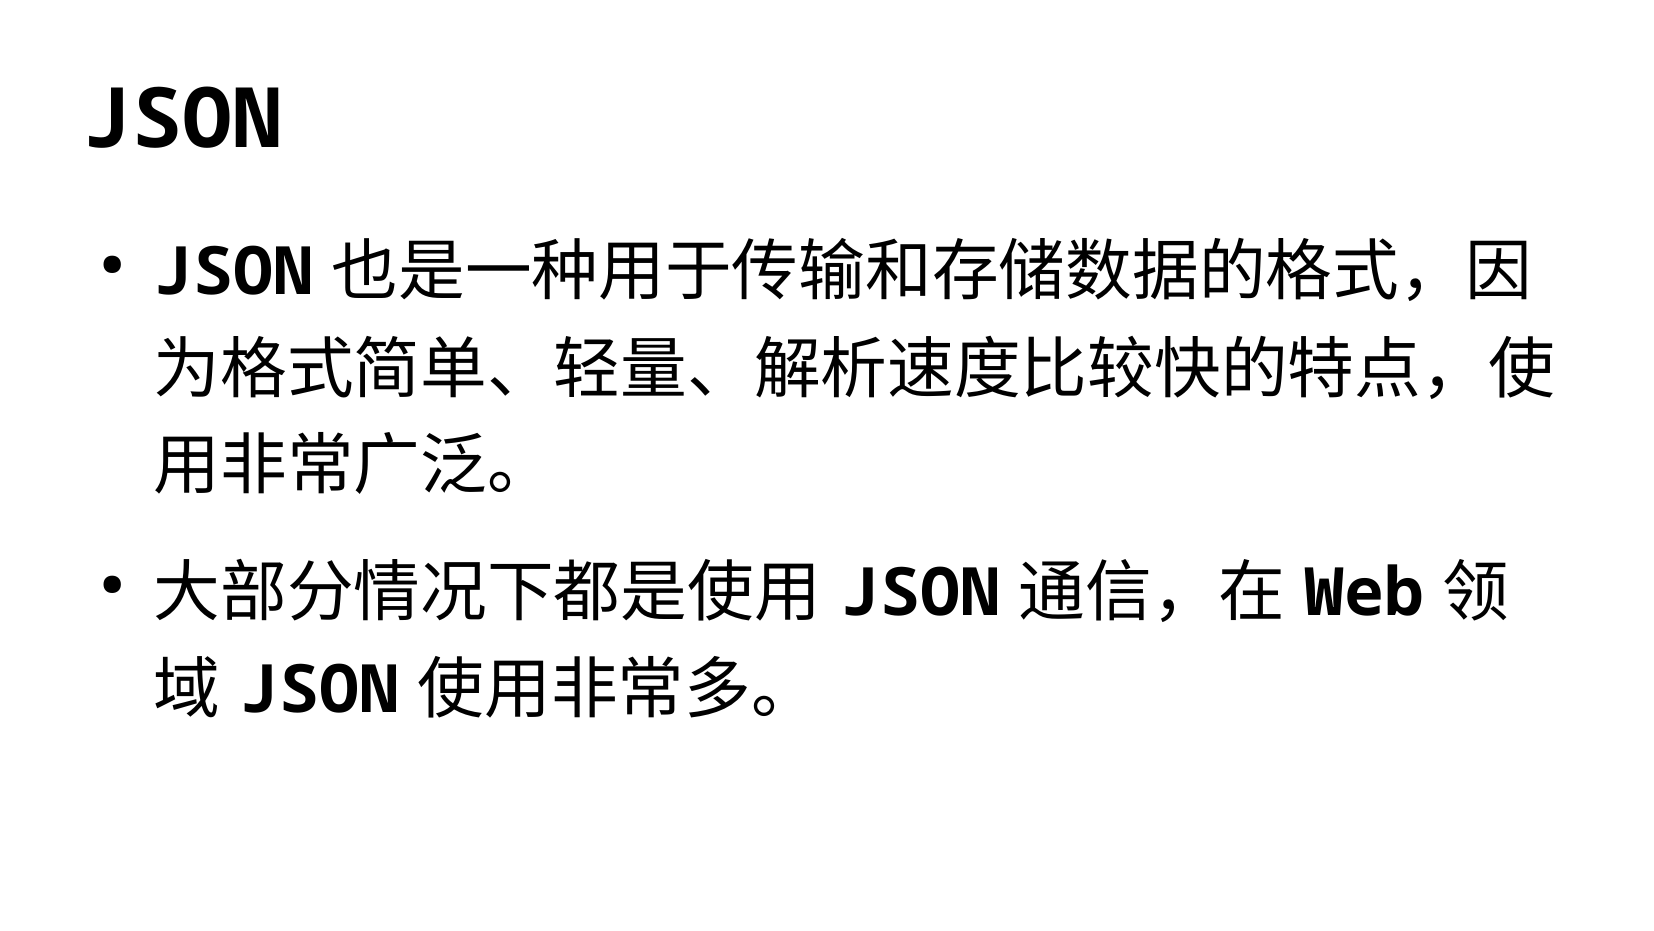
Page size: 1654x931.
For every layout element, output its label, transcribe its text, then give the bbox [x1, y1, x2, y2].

list JSON也是一种用于传输和存储数据的格式，因为格式简单、轻量、解析速度比较快的特点，使用非常广泛。 大部分情况下都是使用JSON通信，在Web领域JSON使用非常多。 [82, 217, 1571, 848]
title JSON [82, 37, 1571, 193]
